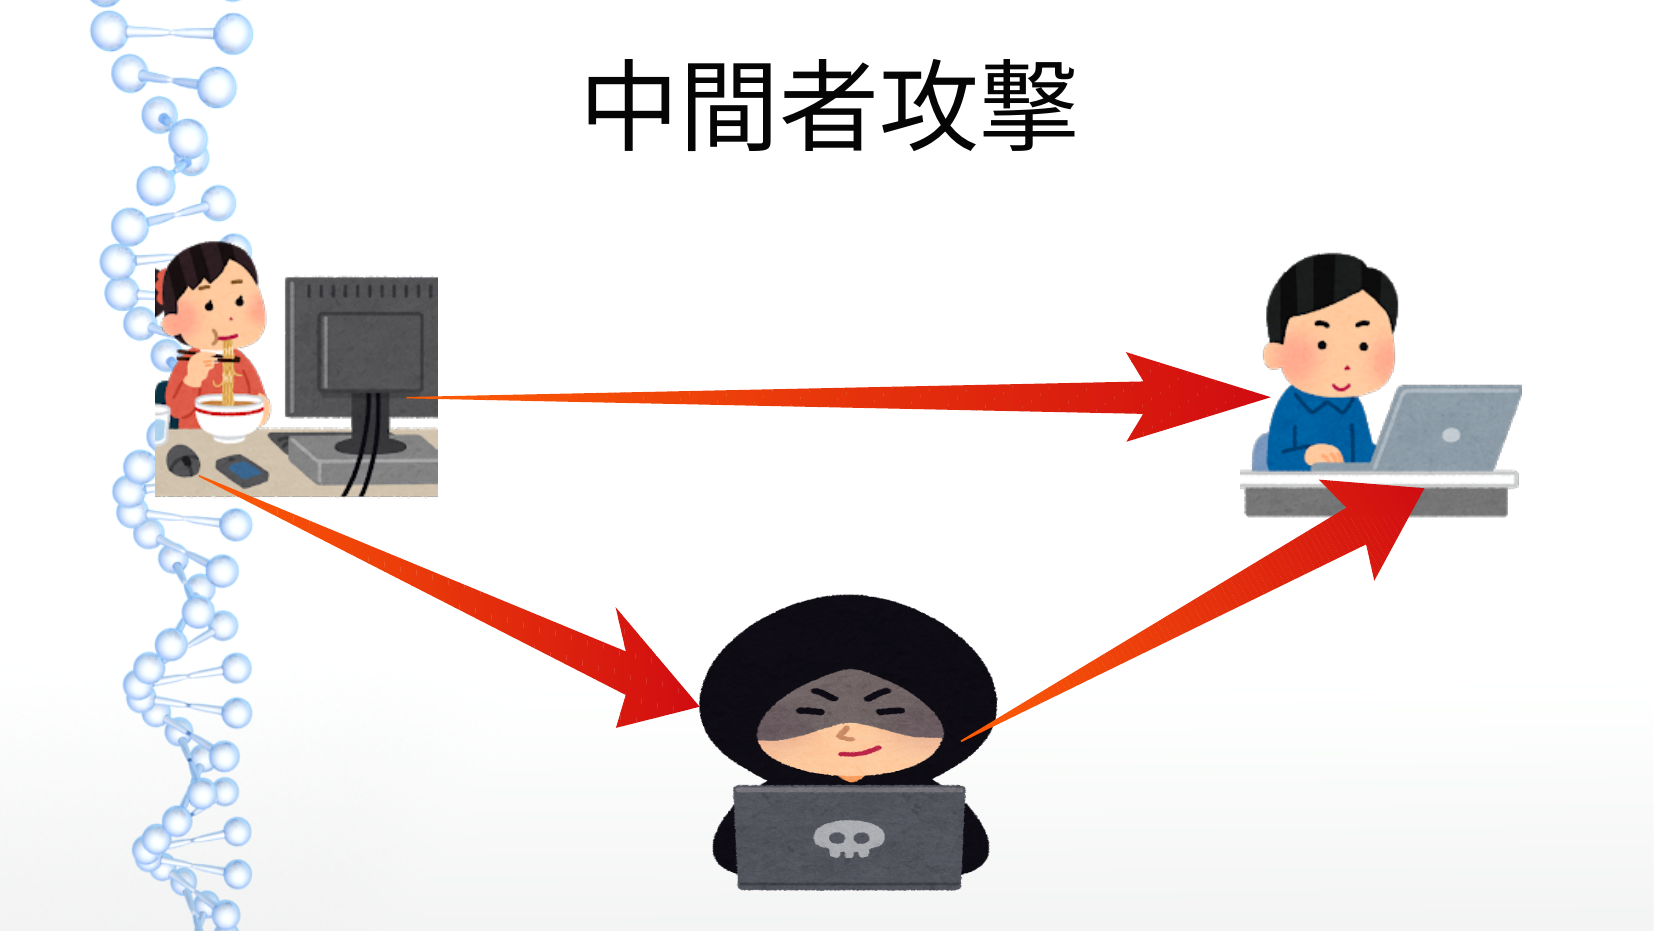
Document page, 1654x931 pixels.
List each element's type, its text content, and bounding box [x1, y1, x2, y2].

title 中間者攻撃 [165, 23, 1495, 178]
picture [0, 0, 1654, 931]
